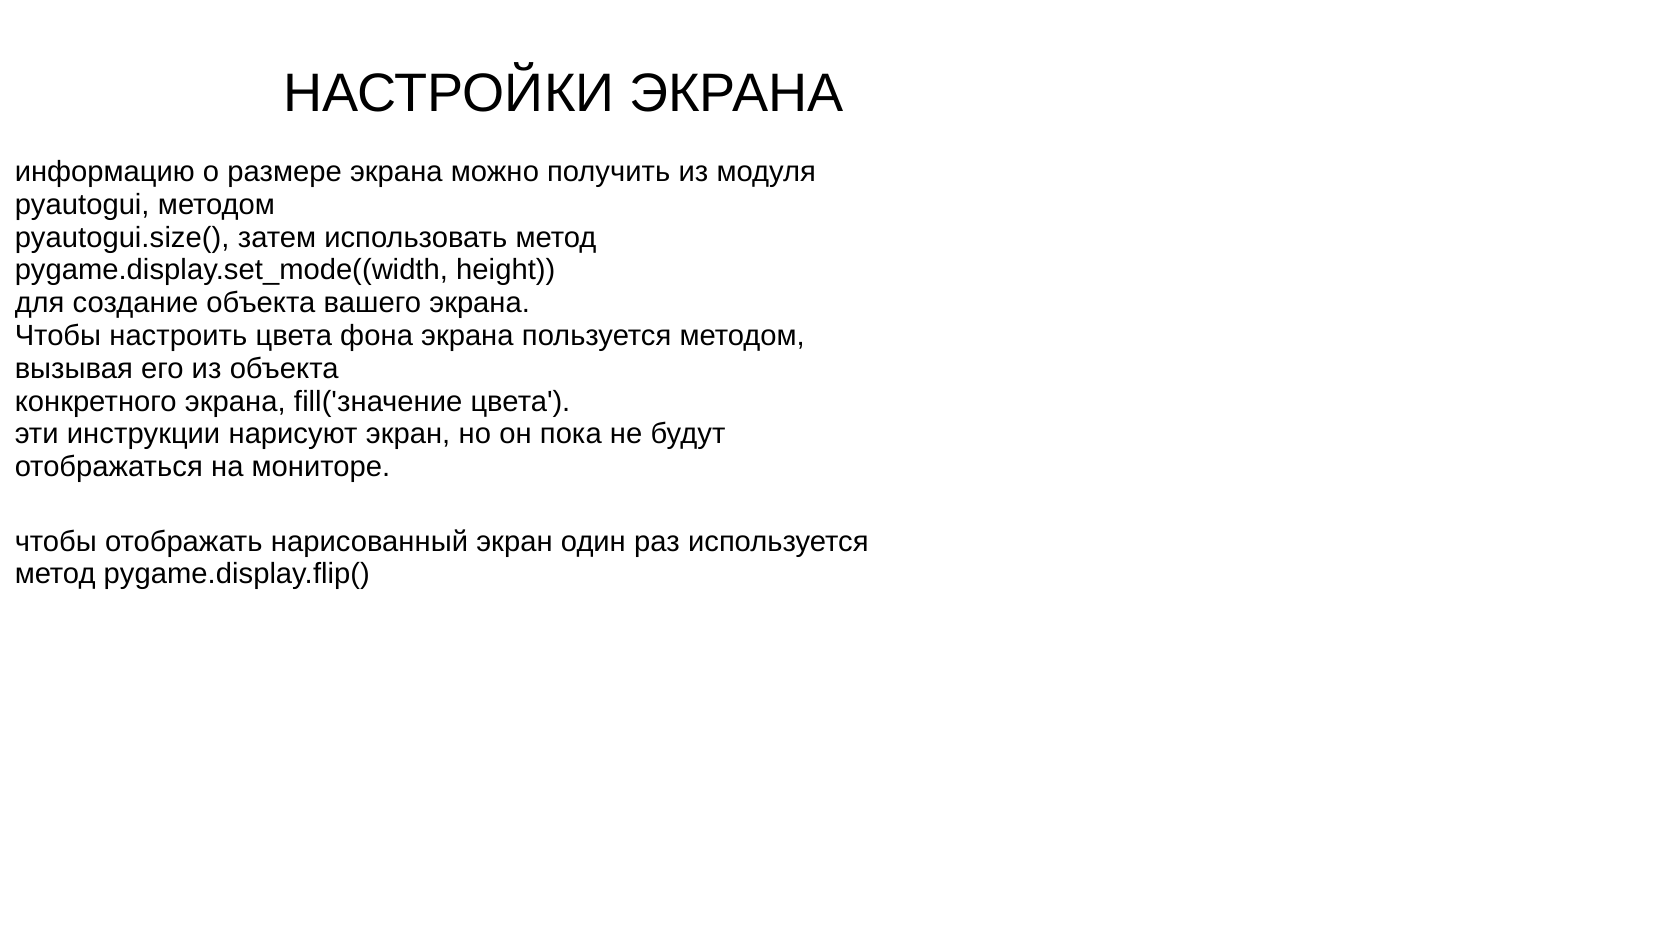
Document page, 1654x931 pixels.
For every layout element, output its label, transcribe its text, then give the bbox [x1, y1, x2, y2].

title НАСТРОЙКИ ЭКРАНА [0, 37, 1128, 148]
text_box информацию о размере экрана можно получить из модуля pyautogui, методом pyautogui.size(), затем использовать метод pygame.display.set_mode((width, height)) для создание объекта вашего экрана. Чтобы настроить цвета фона экрана пользуется методом, вызывая его из объекта конкретного экрана, fill('значение цвета'). эти инструкции нарисуют экран, но он пока не будут отображаться на мониторе. чтобы отображать нарисованный экран один раз используется метод pygame.display.flip() [0, 147, 916, 931]
